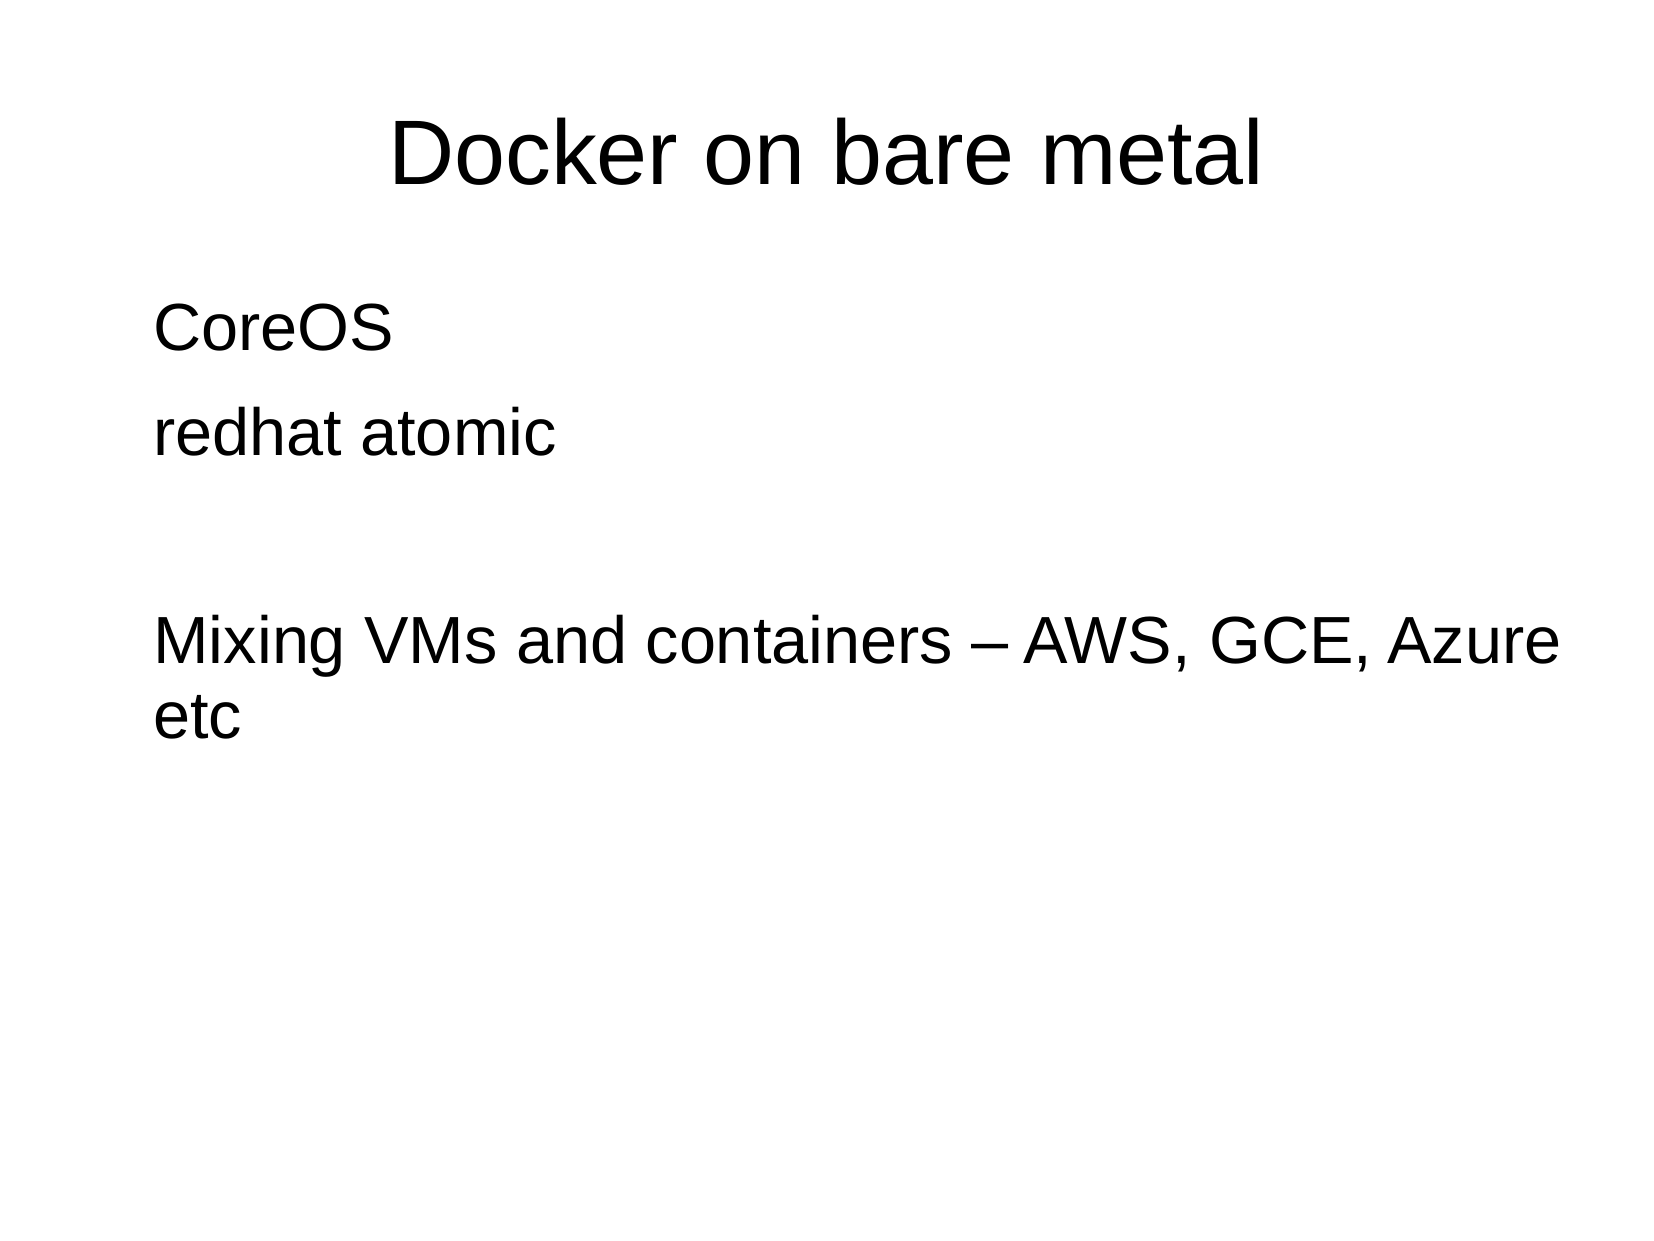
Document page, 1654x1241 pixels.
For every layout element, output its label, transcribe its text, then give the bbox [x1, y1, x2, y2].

title Docker on bare metal [82, 49, 1571, 257]
list CoreOS redhat atomic Mixing VMs and containers – AWS, GCE, Azure etc [82, 290, 1571, 1010]
